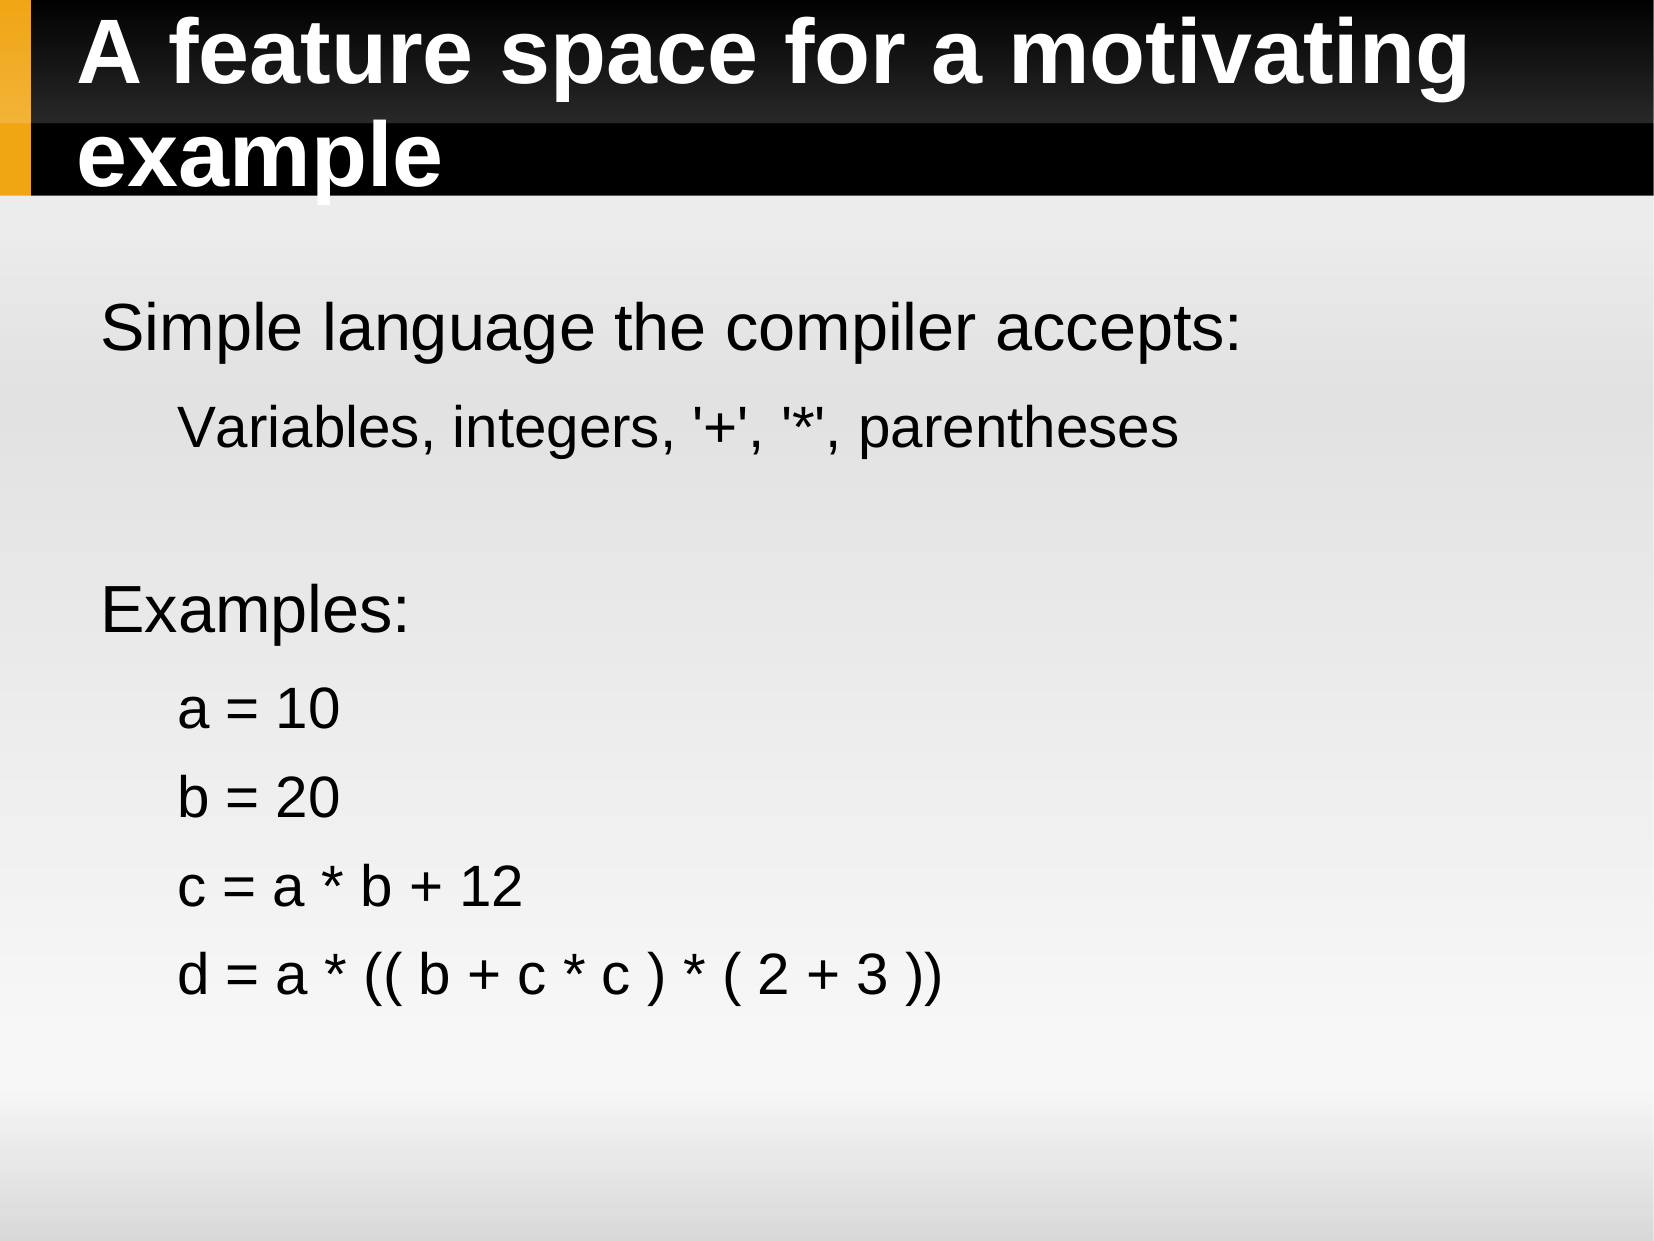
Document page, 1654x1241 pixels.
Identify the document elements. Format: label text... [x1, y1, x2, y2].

title A feature space for a motivating example [76, 0, 1565, 208]
list Simple language the compiler accepts: Variables, integers, '+', '*', parentheses Examples: a = 10 b = 20 c = a * b + 12 d = a * (( b + c * c ) * ( 2 + 3 )) [82, 290, 1571, 1094]
picture [0, 0, 1654, 1241]
